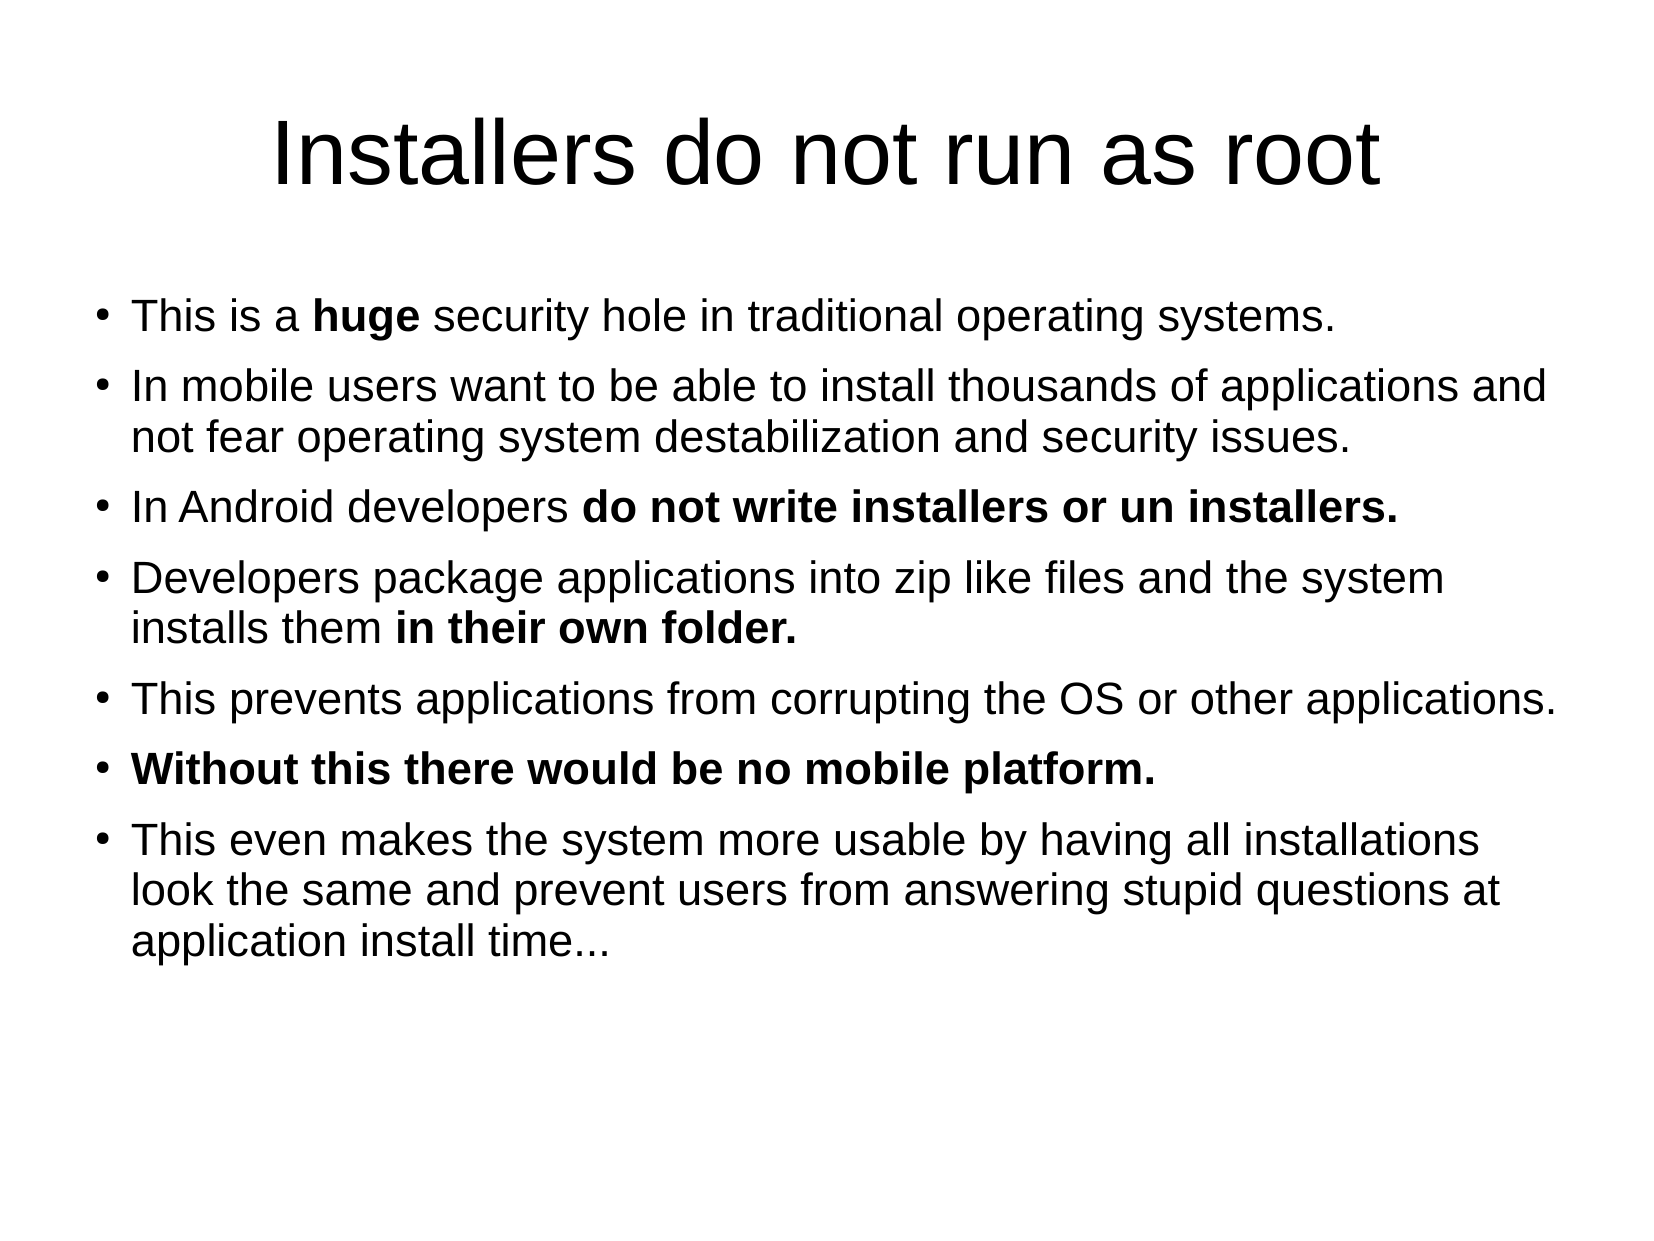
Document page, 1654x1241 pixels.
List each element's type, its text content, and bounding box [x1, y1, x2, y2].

list This is a huge security hole in traditional operating systems. In mobile users want to be able to install thousands of applications and not fear operating system destabilization and security issues. In Android developers do not write installers or un installers. Developers package applications into zip like files and the system installs them in their own folder. This prevents applications from corrupting the OS or other applications. Without this there would be no mobile platform. This even makes the system more usable by having all installations look the same and prevent users from answering stupid questions at application install time... [82, 290, 1571, 1010]
title Installers do not run as root [82, 49, 1571, 257]
